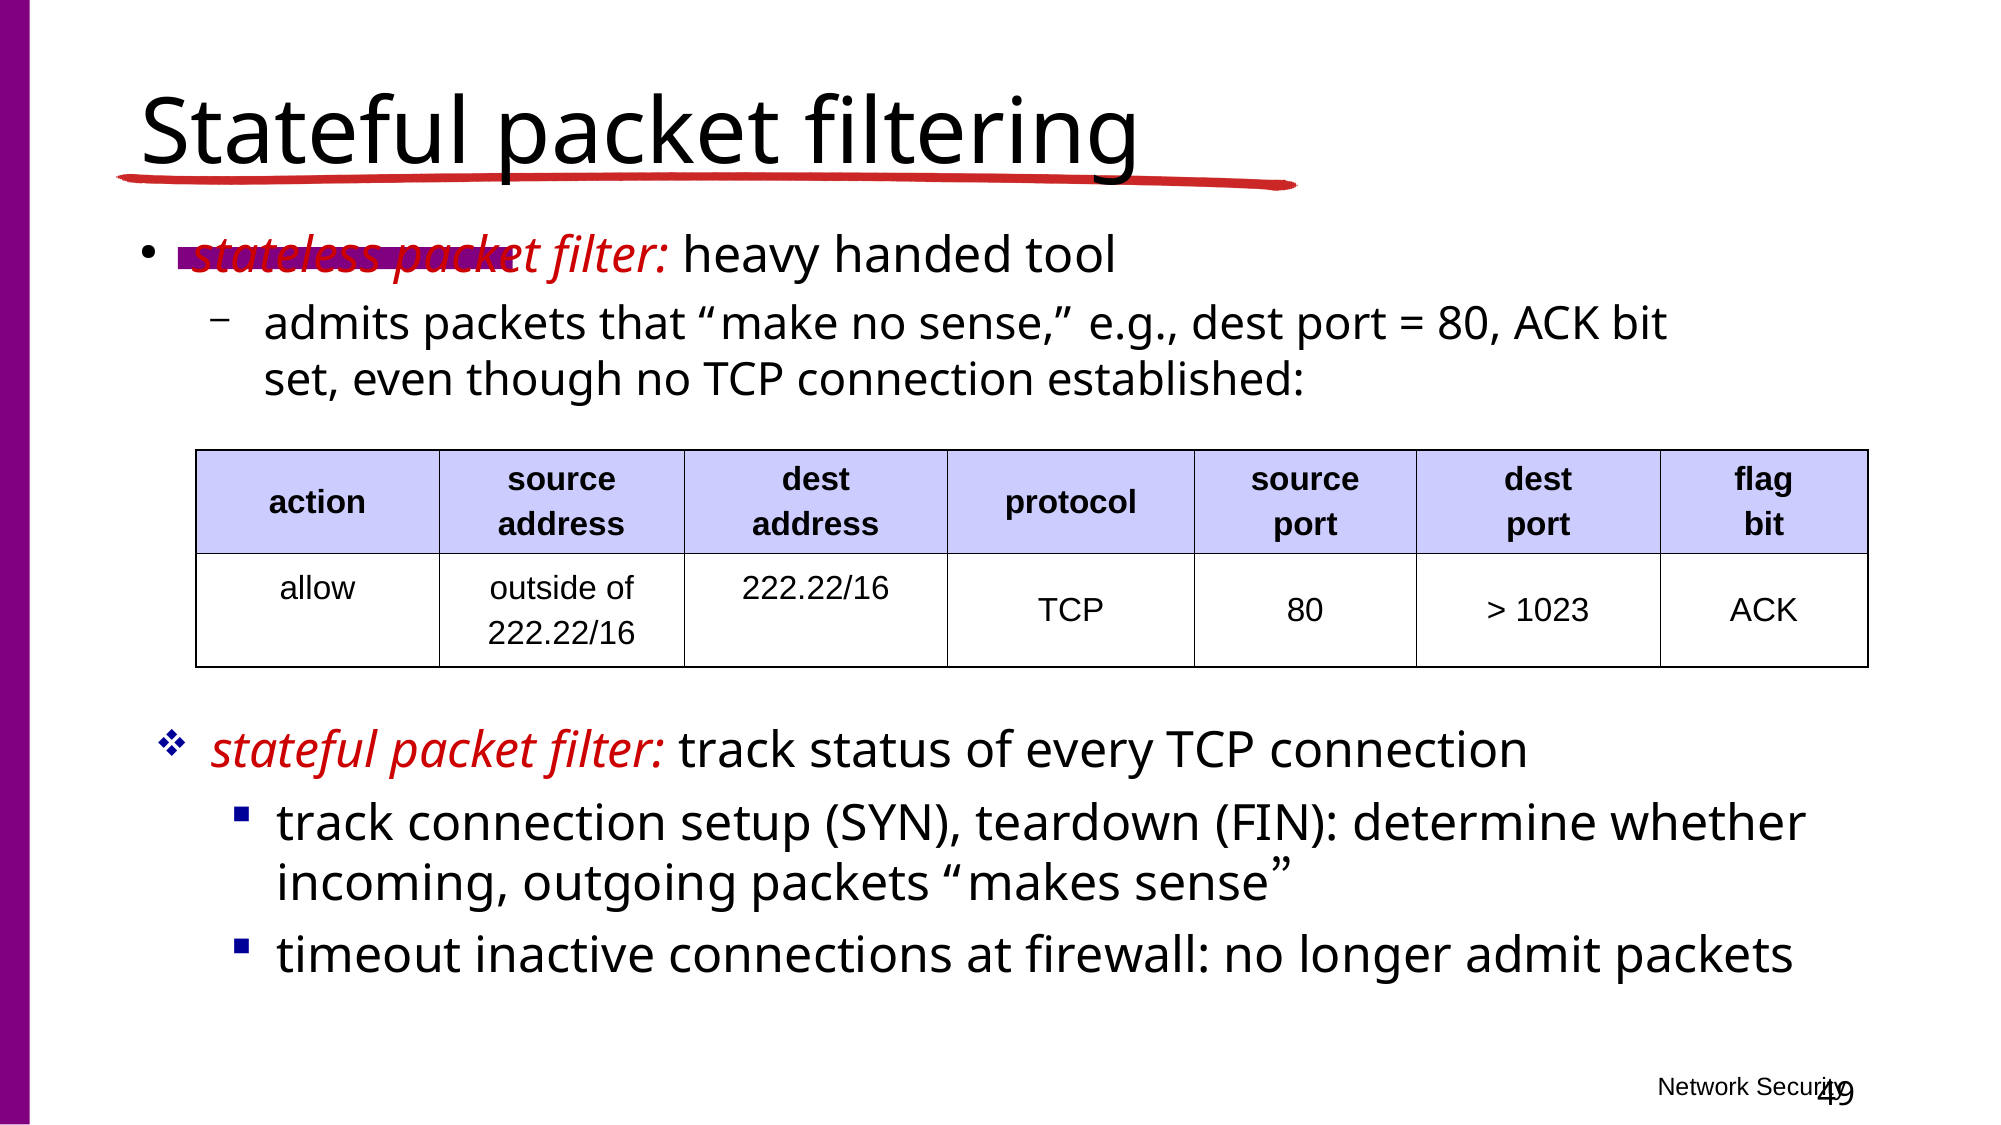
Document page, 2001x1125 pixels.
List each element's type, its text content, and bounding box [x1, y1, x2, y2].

table_header dest port [1417, 451, 1660, 553]
table_cell outside of 222.22/16 [440, 554, 684, 666]
table_header action [197, 451, 439, 553]
table_header source port [1195, 451, 1416, 553]
table_header protocol [948, 451, 1194, 553]
table_cell > 1023 [1417, 554, 1660, 666]
table_cell 80 [1195, 554, 1416, 666]
list stateless packet filter: heavy handed tool admits packets that “make no sense,” e.g., dest port = 80, ACK bit set, even though no TCP connection established: [106, 215, 1750, 969]
table_cell ACK [1661, 554, 1867, 666]
text_box Network Security [1016, 1062, 1862, 1114]
table_header dest address [685, 451, 947, 553]
text_box stateful packet filter: track status of every TCP connection track connection setup (SYN), teardown (FIN): determine whether incoming, outgoing packets “makes sense” timeout inactive connections at firewall: no longer admit packets [140, 710, 1948, 981]
title Stateful packet filtering [89, 32, 1790, 221]
table_cell allow [197, 554, 439, 666]
table_cell TCP [948, 554, 1194, 666]
table_header flag bit [1661, 451, 1867, 553]
table_header source address [440, 451, 684, 553]
table_cell 222.22/16 [685, 554, 947, 666]
